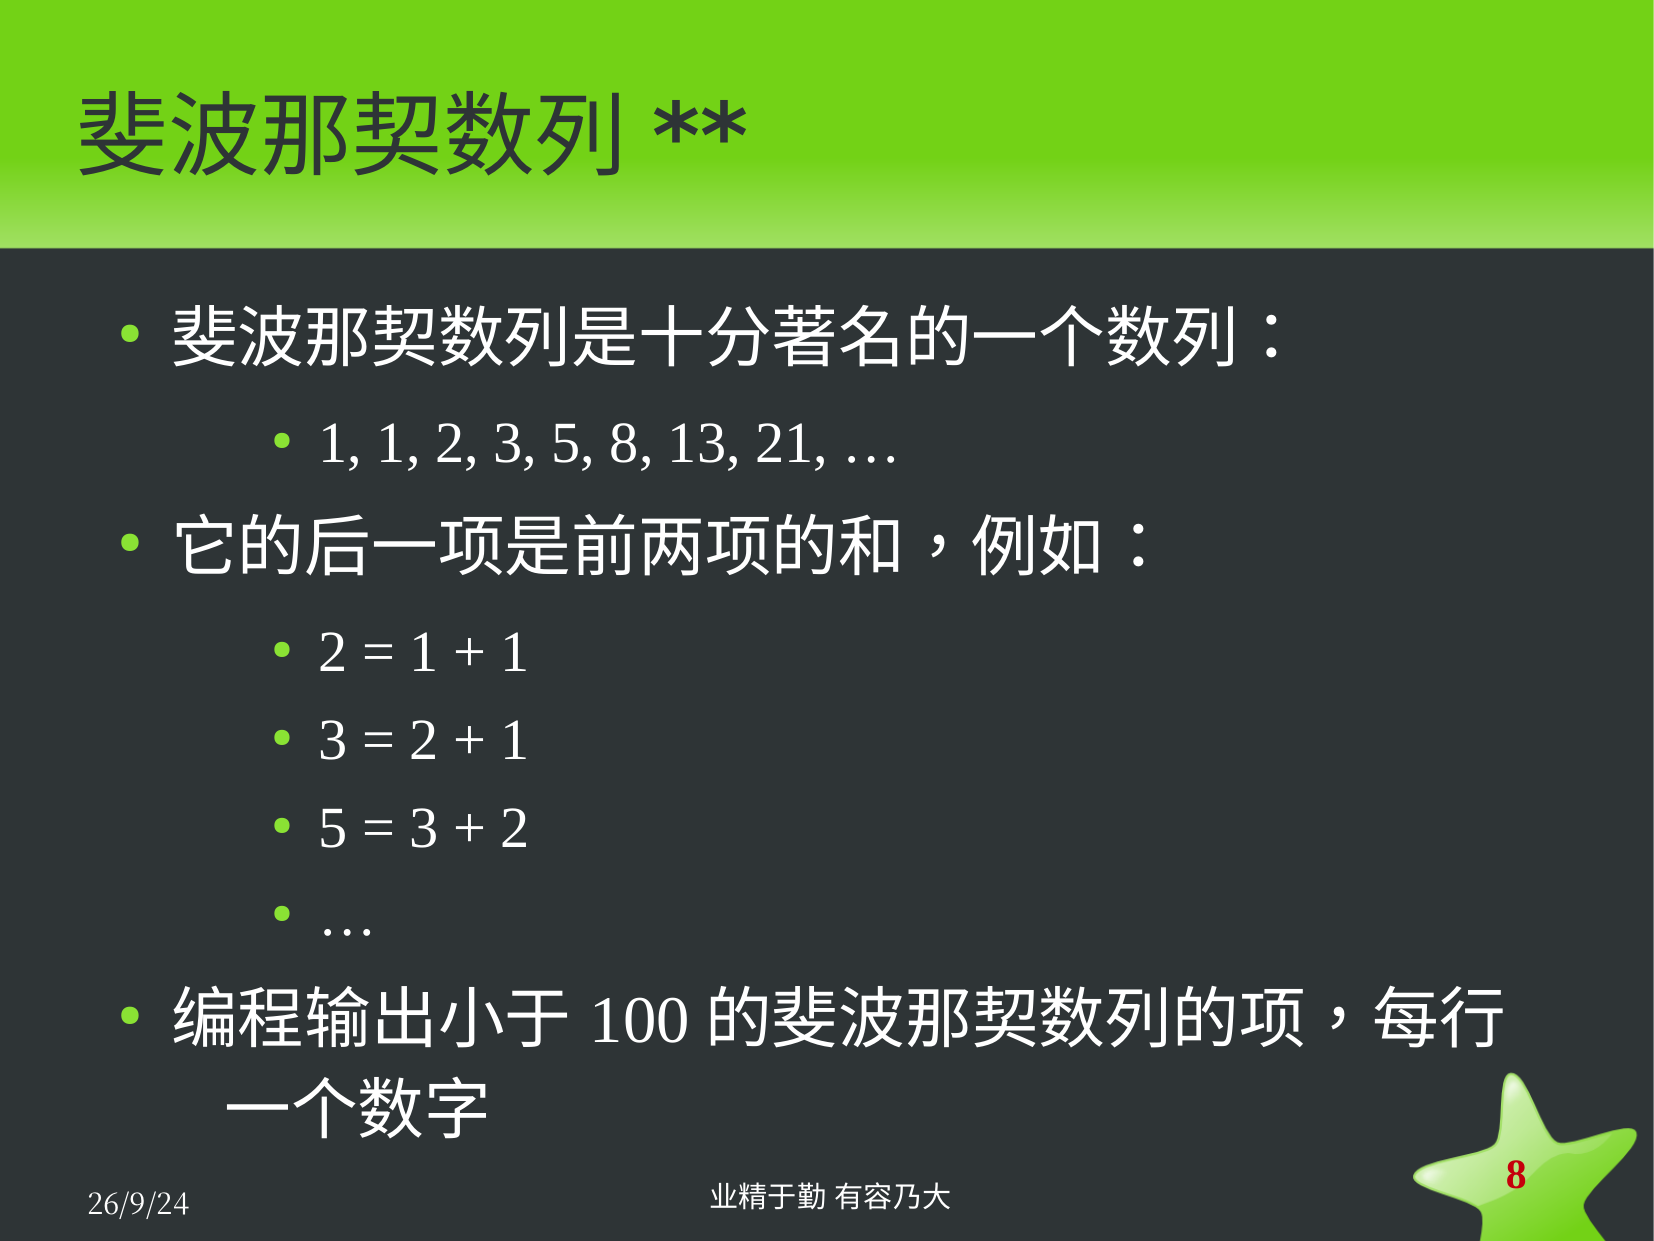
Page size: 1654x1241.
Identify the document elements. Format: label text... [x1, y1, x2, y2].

title 斐波那契数列** [76, 29, 1565, 237]
list 斐波那契数列是十分著名的一个数列： 1, 1, 2, 3, 5, 8, 13, 21, … 它的后一项是前两项的和，例如： 2 = 1 + 1 3 = 2 + 1 5 = 3 + 2 … 编程输出小于100的斐波那契数列的项，每行一个数字 [82, 290, 1571, 1135]
picture [0, 0, 1654, 1241]
